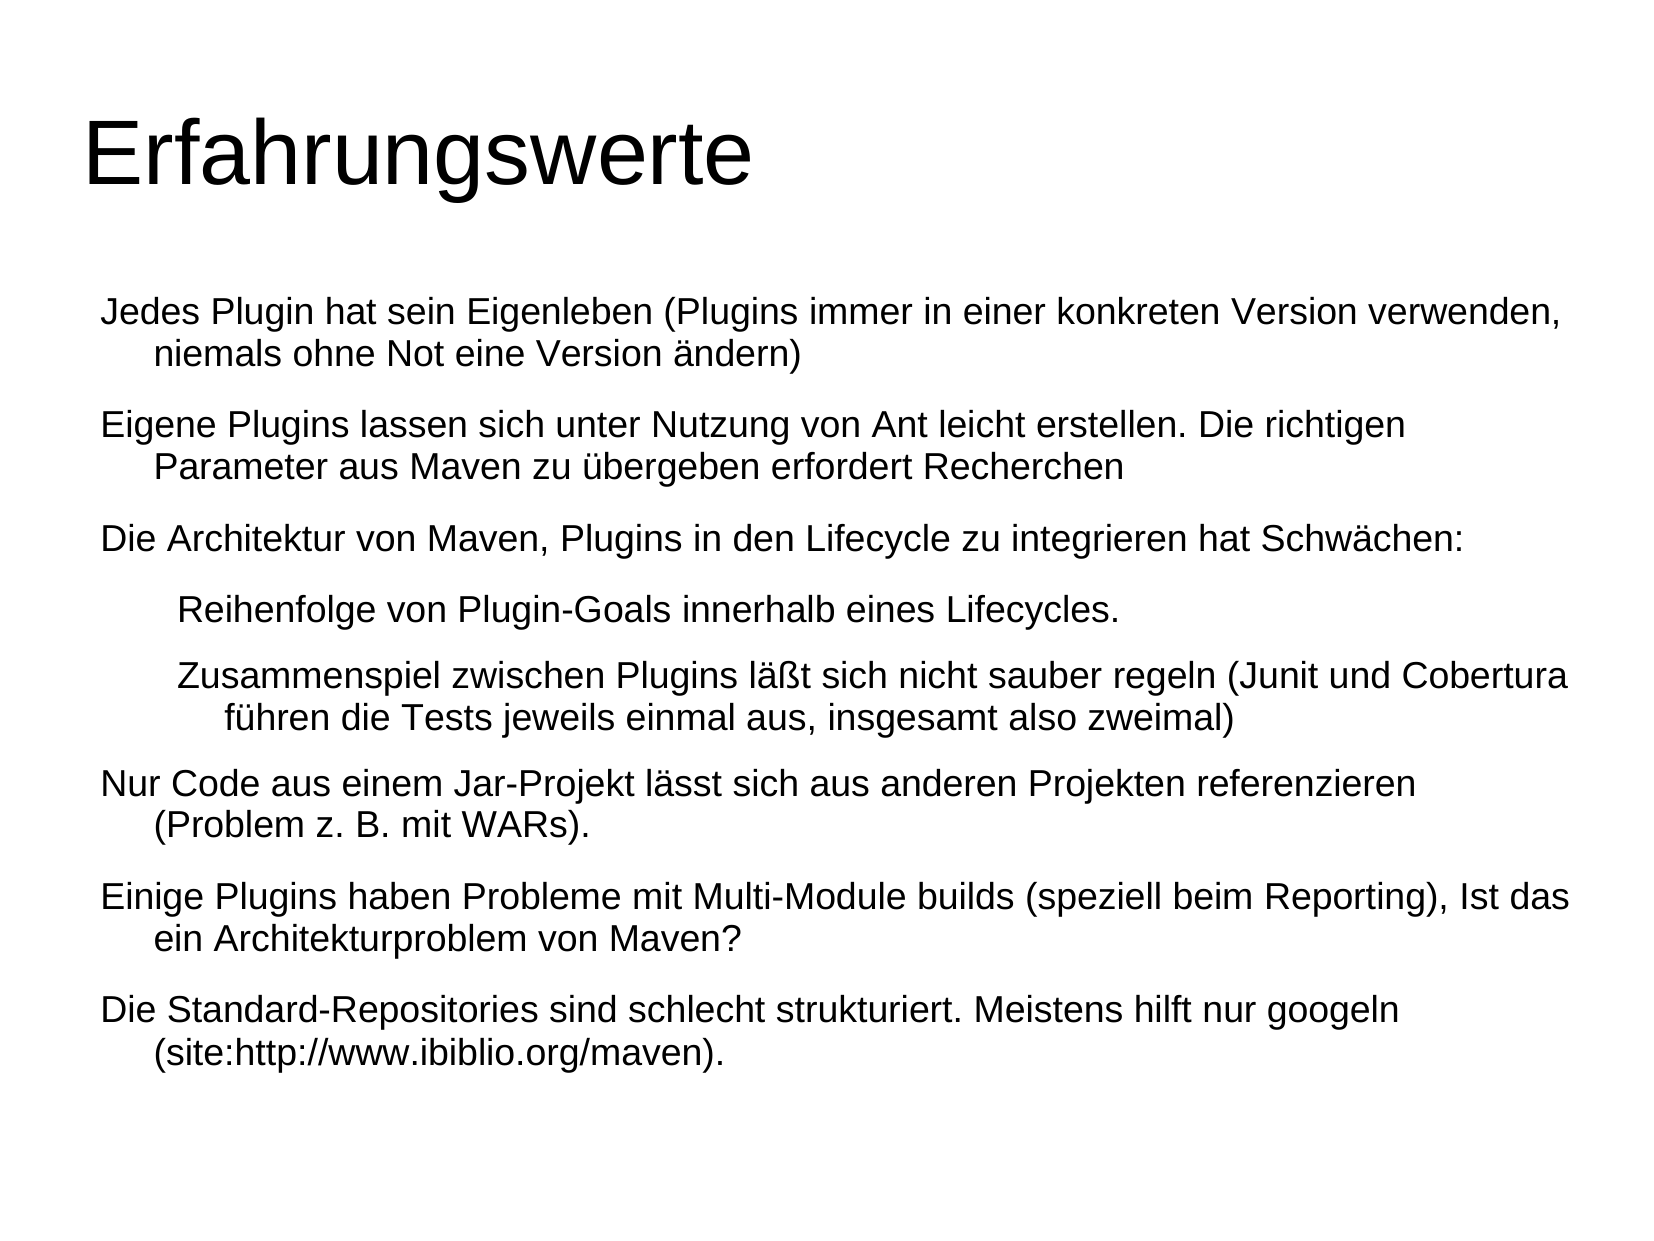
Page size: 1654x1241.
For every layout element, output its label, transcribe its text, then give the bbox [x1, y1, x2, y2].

title Erfahrungswerte [82, 56, 1571, 250]
list Jedes Plugin hat sein Eigenleben (Plugins immer in einer konkreten Version verwenden, niemals ohne Not eine Version ändern) Eigene Plugins lassen sich unter Nutzung von Ant leicht erstellen. Die richtigen Parameter aus Maven zu übergeben erfordert Recherchen Die Architektur von Maven, Plugins in den Lifecycle zu integrieren hat Schwächen: Reihenfolge von Plugin-Goals innerhalb eines Lifecycles. Zusammenspiel zwischen Plugins läßt sich nicht sauber regeln (Junit und Cobertura führen die Tests jeweils einmal aus, insgesamt also zweimal) Nur Code aus einem Jar-Projekt lässt sich aus anderen Projekten referenzieren (Problem z. B. mit WARs). Einige Plugins haben Probleme mit Multi-Module builds (speziell beim Reporting), Ist das ein Architekturproblem von Maven? Die Standard-Repositories sind schlecht strukturiert. Meistens hilft nur googeln (site:http://www.ibiblio.org/maven). [82, 290, 1571, 1094]
